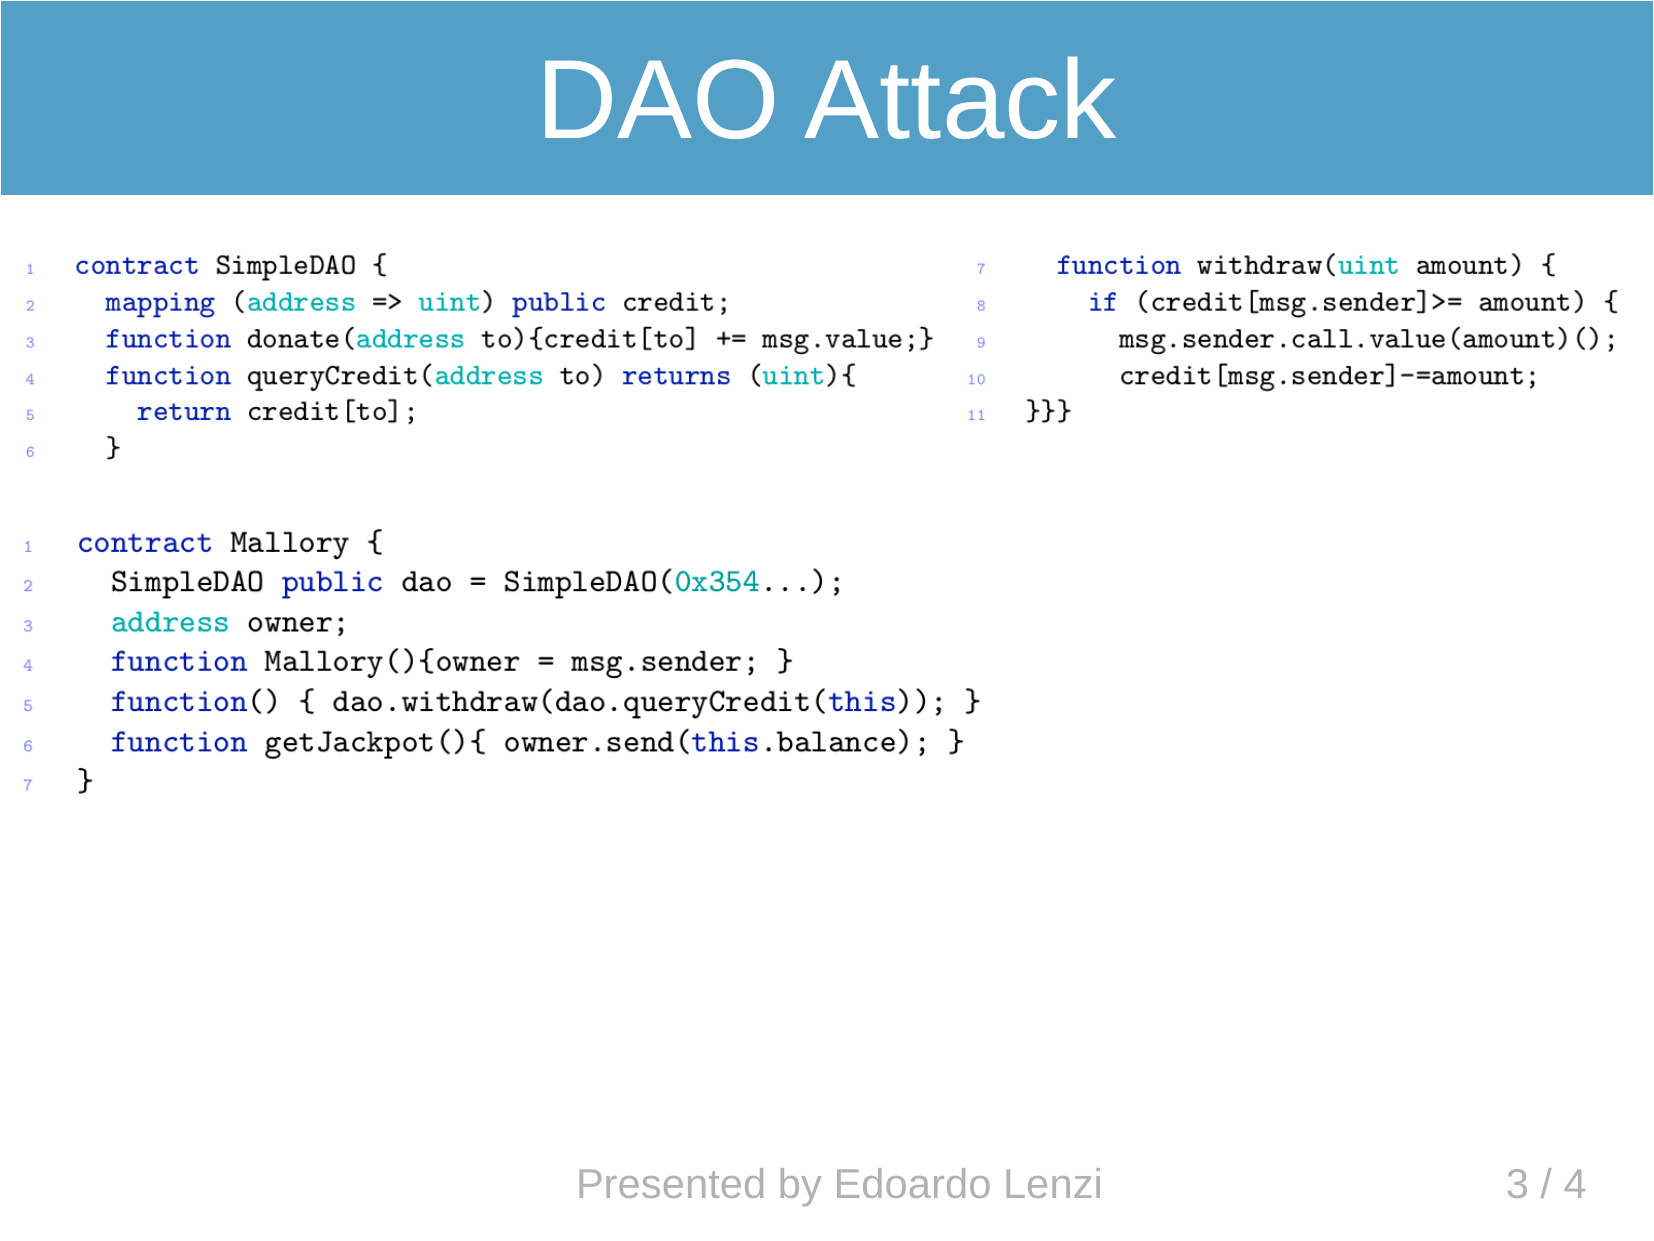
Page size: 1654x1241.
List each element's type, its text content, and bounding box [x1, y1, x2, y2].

list Presented by Edoardo Lenzi 3 / 4 [505, 1160, 1654, 1241]
title DAO Attack [82, 0, 1571, 204]
picture [14, 249, 1626, 472]
picture [15, 524, 991, 800]
text_box [0, 0, 82, 196]
text_box [1571, 0, 1654, 196]
